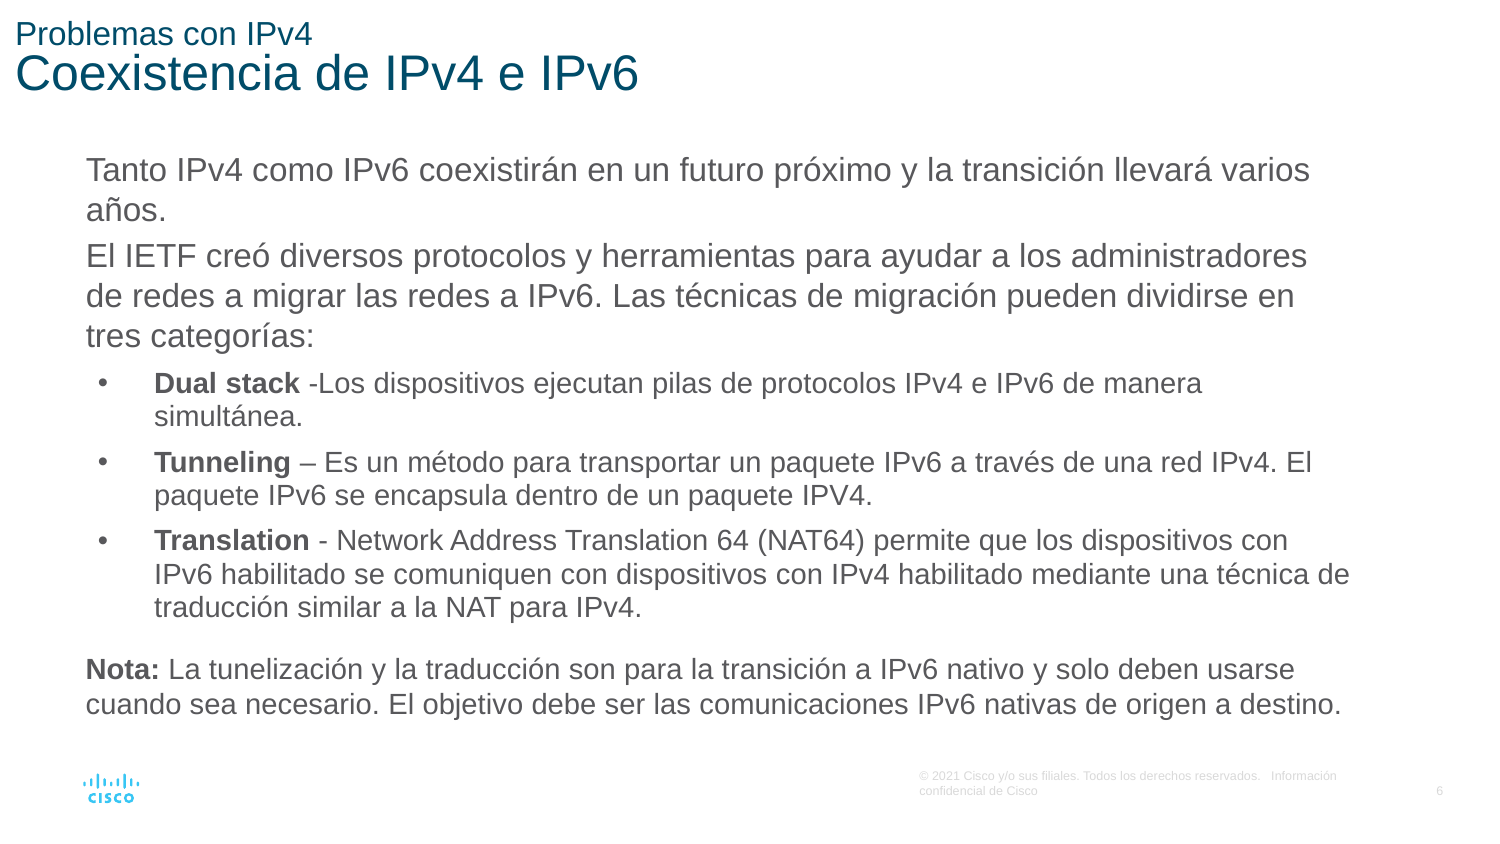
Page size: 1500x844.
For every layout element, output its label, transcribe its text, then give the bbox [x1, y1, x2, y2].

text_box Nota: La tunelización y la traducción son para la transición a IPv6 nativo y solo deben usarse cuando sea necesario. El objetivo debe ser las comunicaciones IPv6 nativas de origen a destino. [70, 642, 1369, 728]
list Tanto IPv4 como IPv6 coexistirán en un futuro próximo y la transición llevará varios años. El IETF creó diversos protocolos y herramientas para ayudar a los administradores de redes a migrar las redes a IPv6. Las técnicas de migración pueden dividirse en tres categorías: Dual stack -Los dispositivos ejecutan pilas de protocolos IPv4 e IPv6 de manera simultánea. Tunneling – Es un método para transportar un paquete IPv6 a través de una red IPv4. El paquete IPv6 se encapsula dentro de un paquete IPV4. Translation - Network Address Translation 64 (NAT64) permite que los dispositivos con IPv6 habilitado se comuniquen con dispositivos con IPv4 habilitado mediante una técnica de traducción similar a la NAT para IPv4. [70, 140, 1369, 642]
title Problemas con IPv4 Coexistencia de IPv4 e IPv6 [0, 0, 1369, 121]
